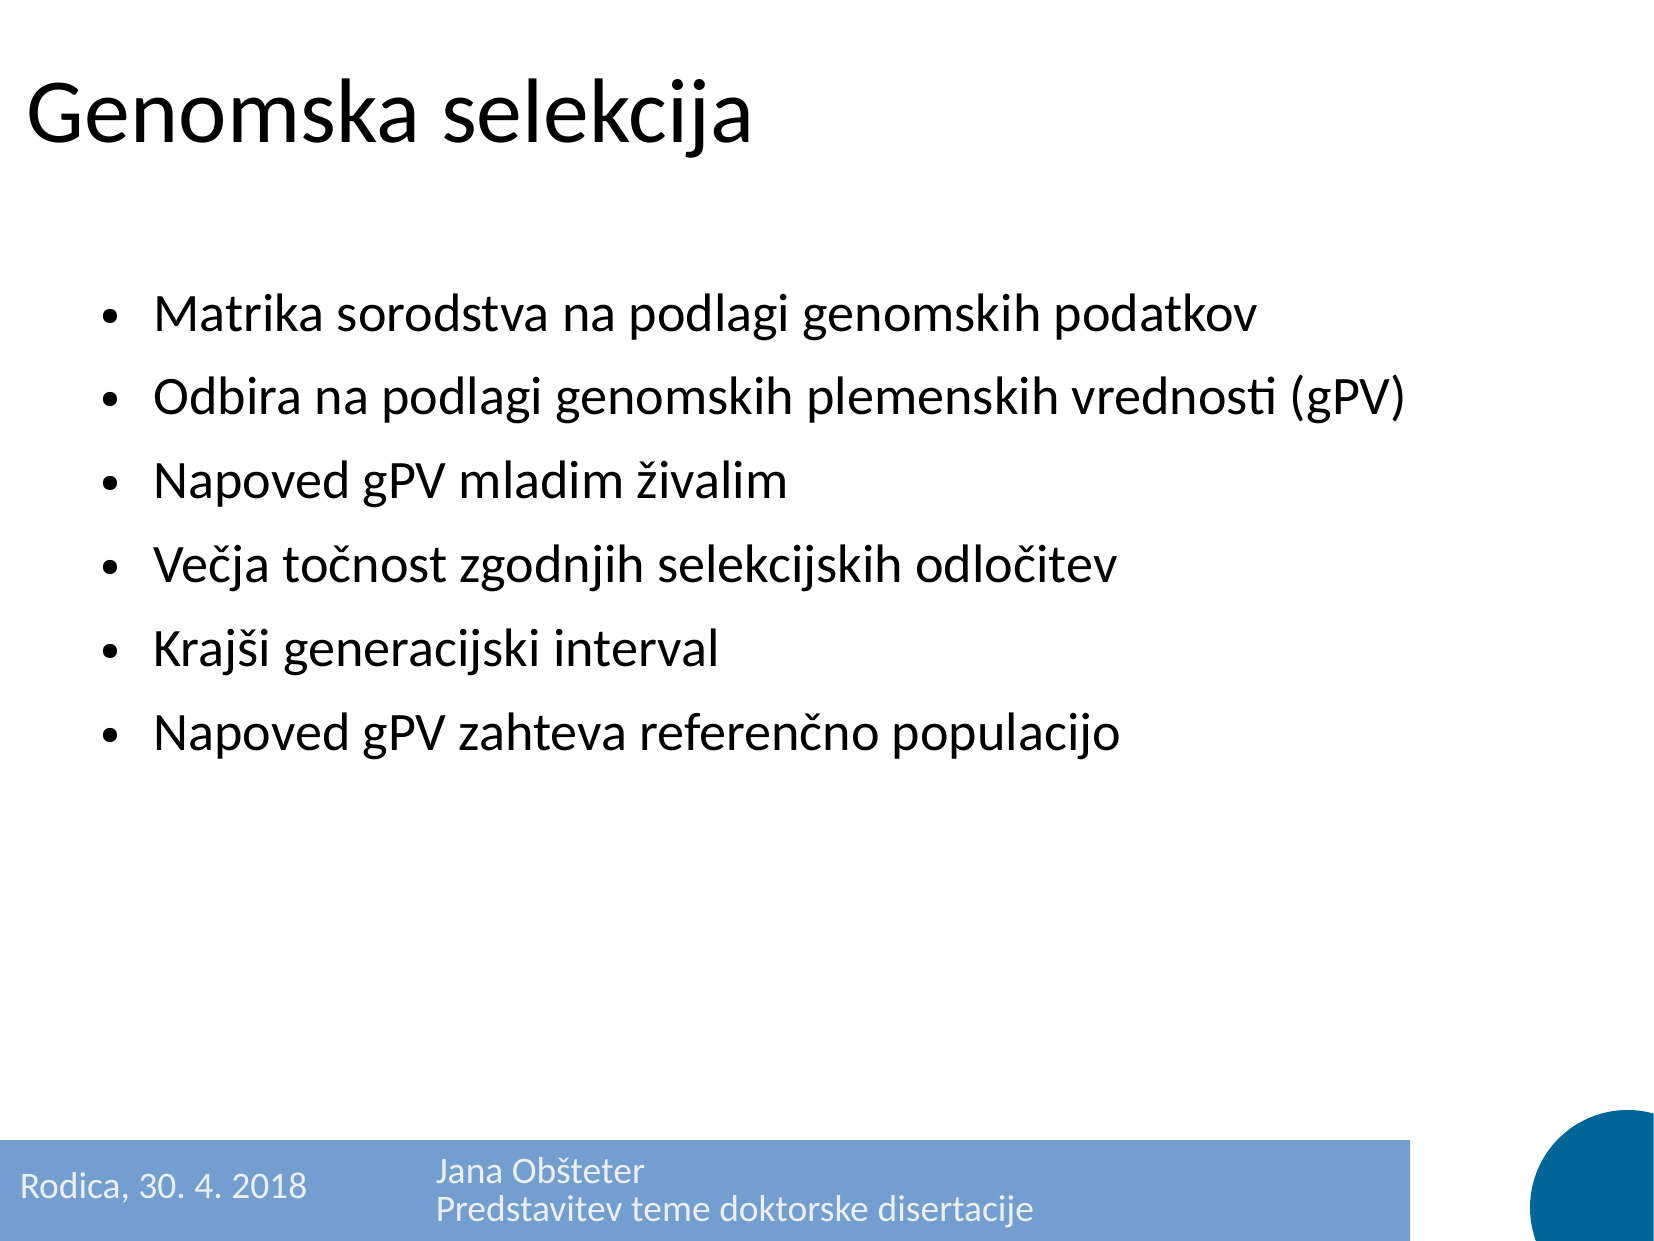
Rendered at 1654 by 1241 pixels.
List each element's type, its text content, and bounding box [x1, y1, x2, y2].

title Genomska selekcija [26, 74, 1246, 166]
list Matrika sorodstva na podlagi genomskih podatkov Odbira na podlagi genomskih plemenskih vrednosti (gPV) Napoved gPV mladim živalim Večja točnost zgodnjih selekcijskih odločitev Krajši generacijski interval Napoved gPV zahteva referenčno populacijo [82, 290, 1571, 1010]
